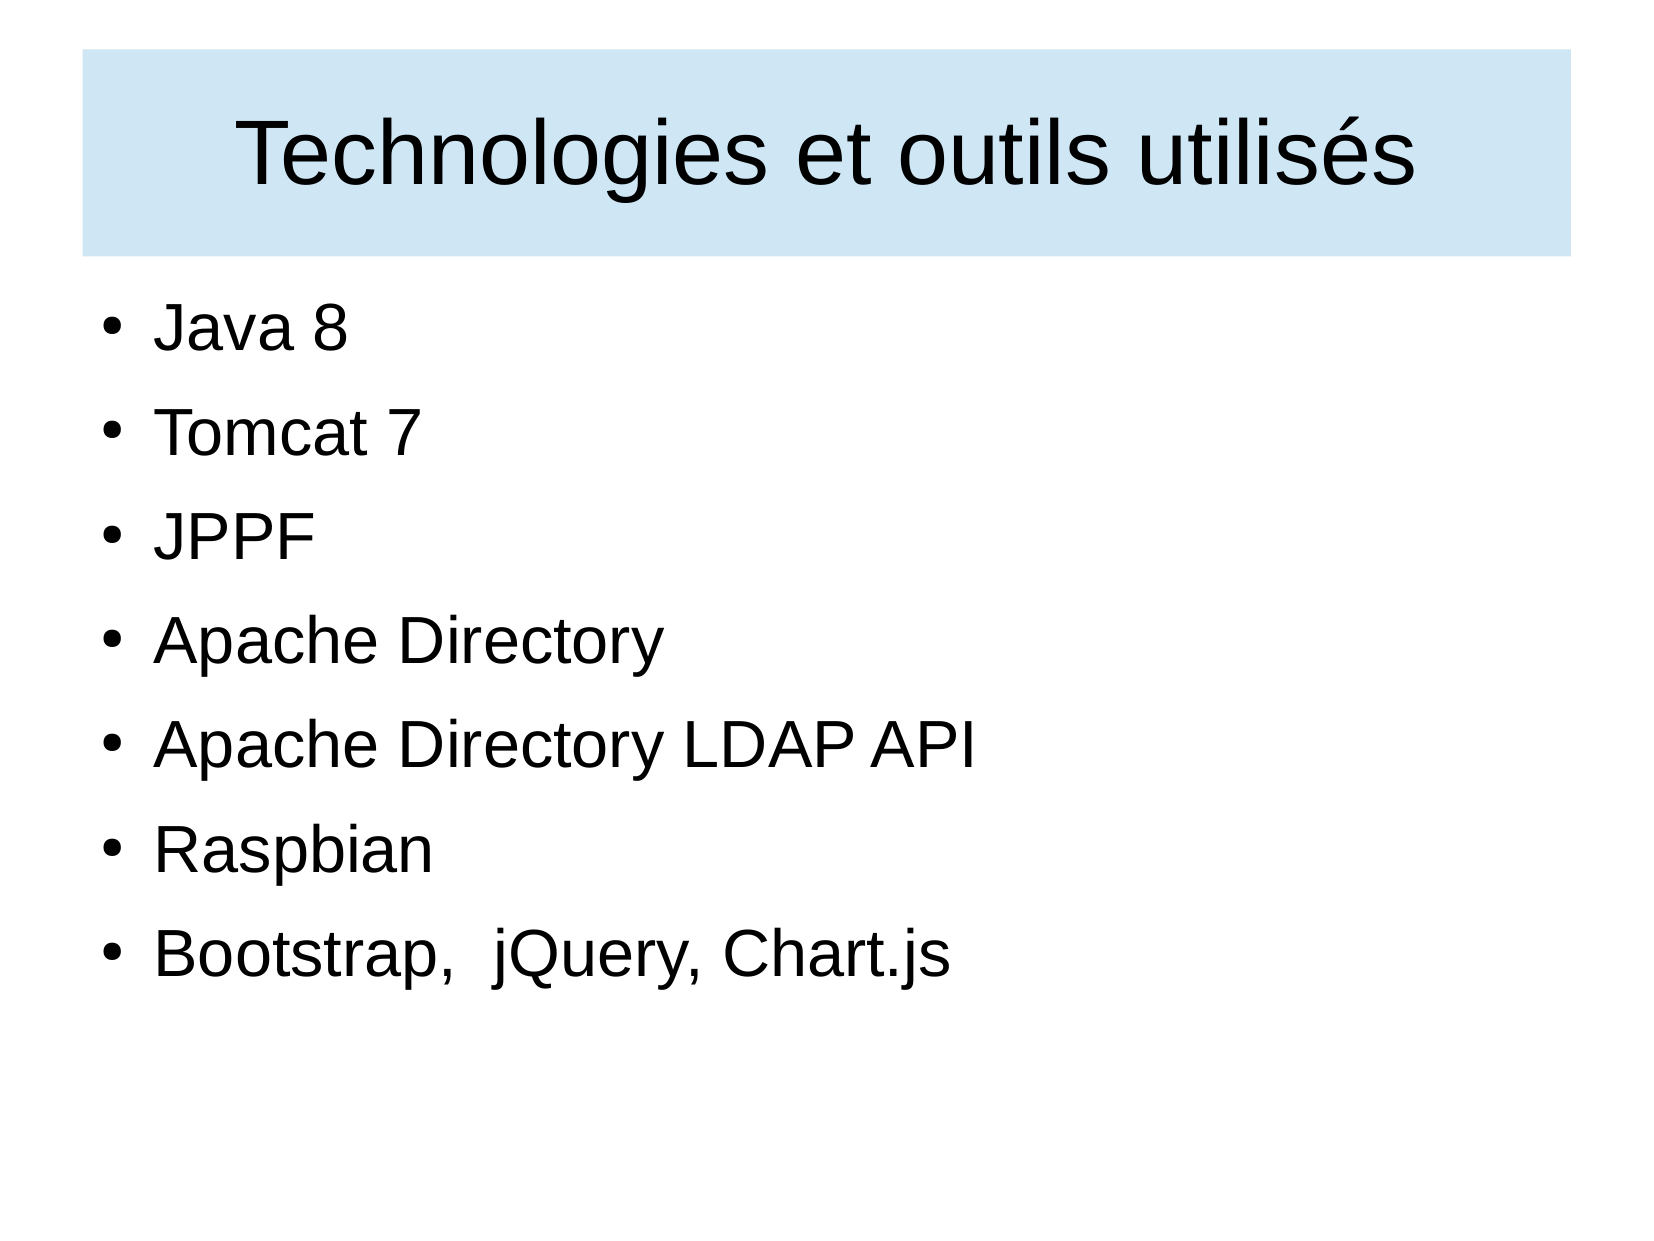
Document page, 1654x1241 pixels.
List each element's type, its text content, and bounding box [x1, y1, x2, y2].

list Java 8 Tomcat 7 JPPF Apache Directory Apache Directory LDAP API Raspbian Bootstrap, jQuery, Chart.js [82, 290, 1571, 1010]
title Technologies et outils utilisés [82, 49, 1571, 257]
